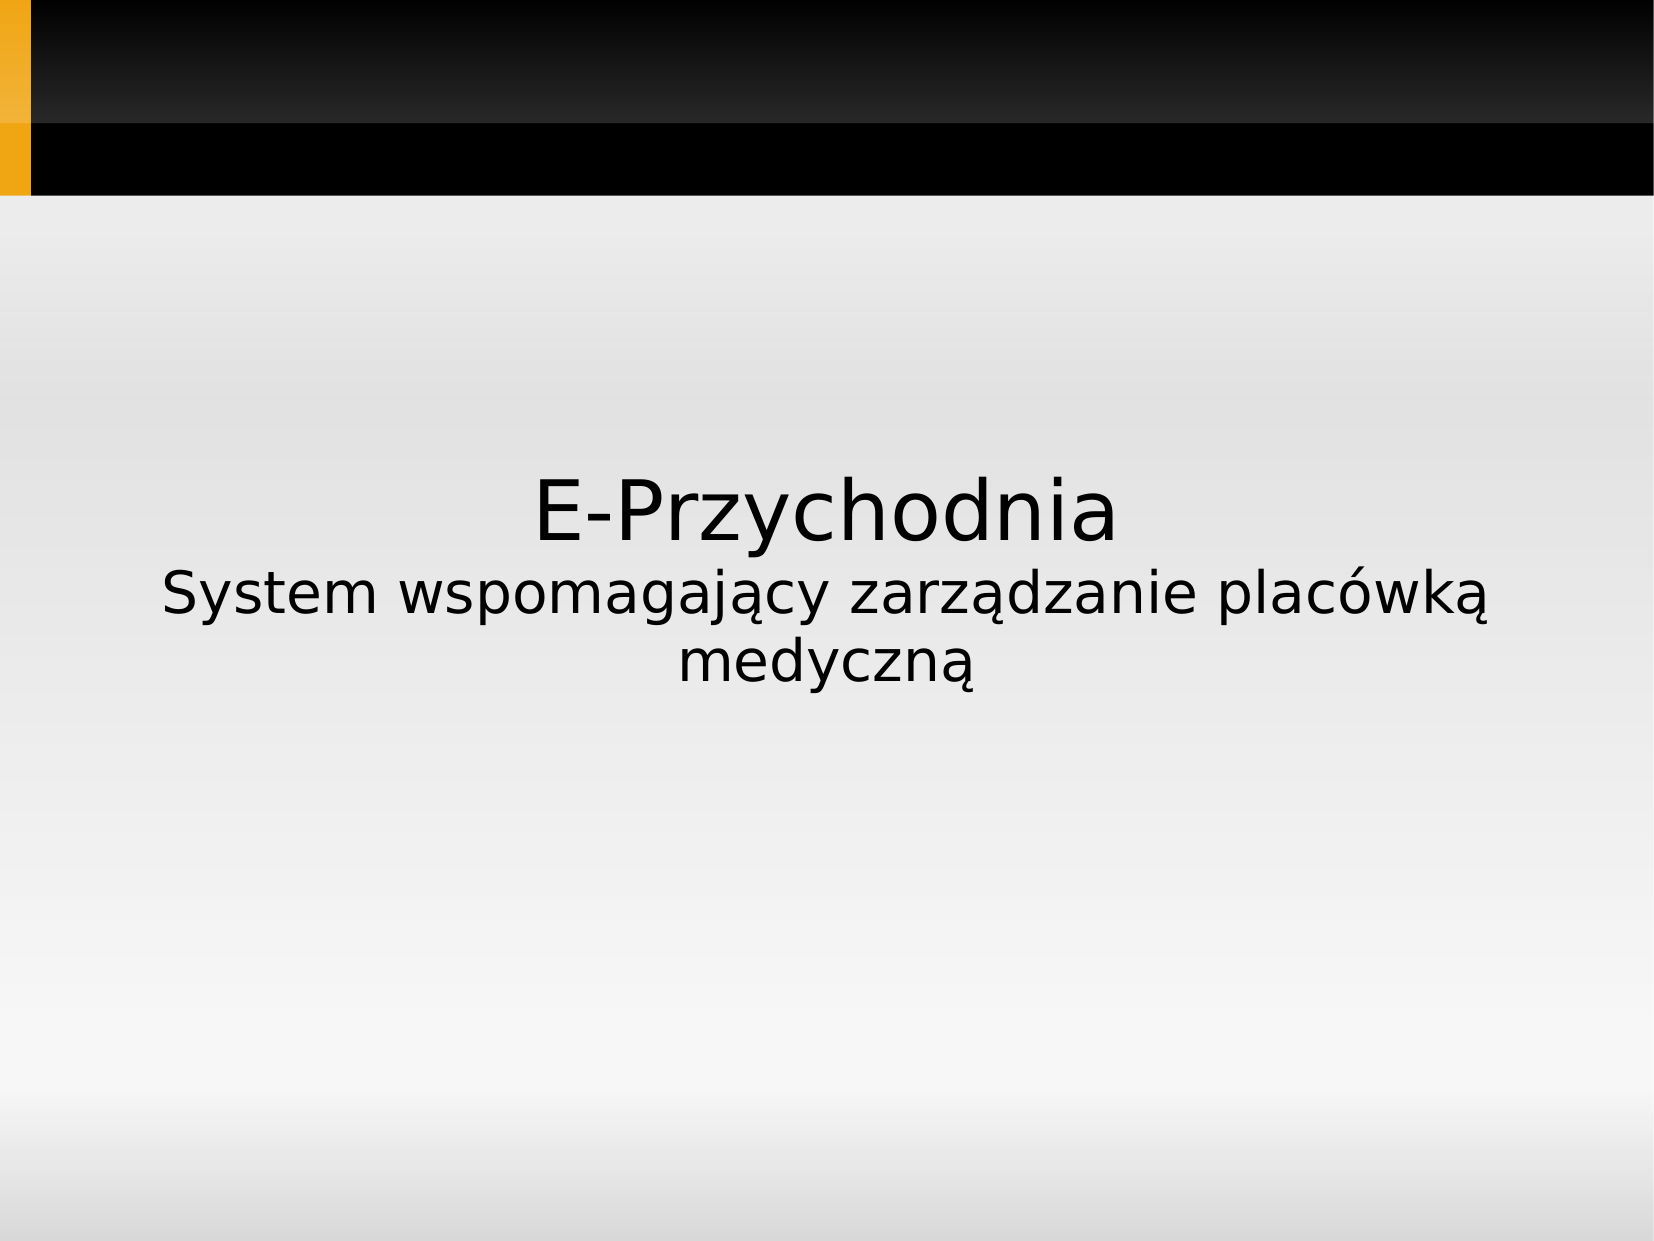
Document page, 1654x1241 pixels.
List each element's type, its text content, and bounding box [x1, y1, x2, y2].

picture [0, 0, 1654, 1241]
subtitle E-Przychodnia System wspomagający zarządzanie placówką medyczną [82, 56, 1571, 1102]
